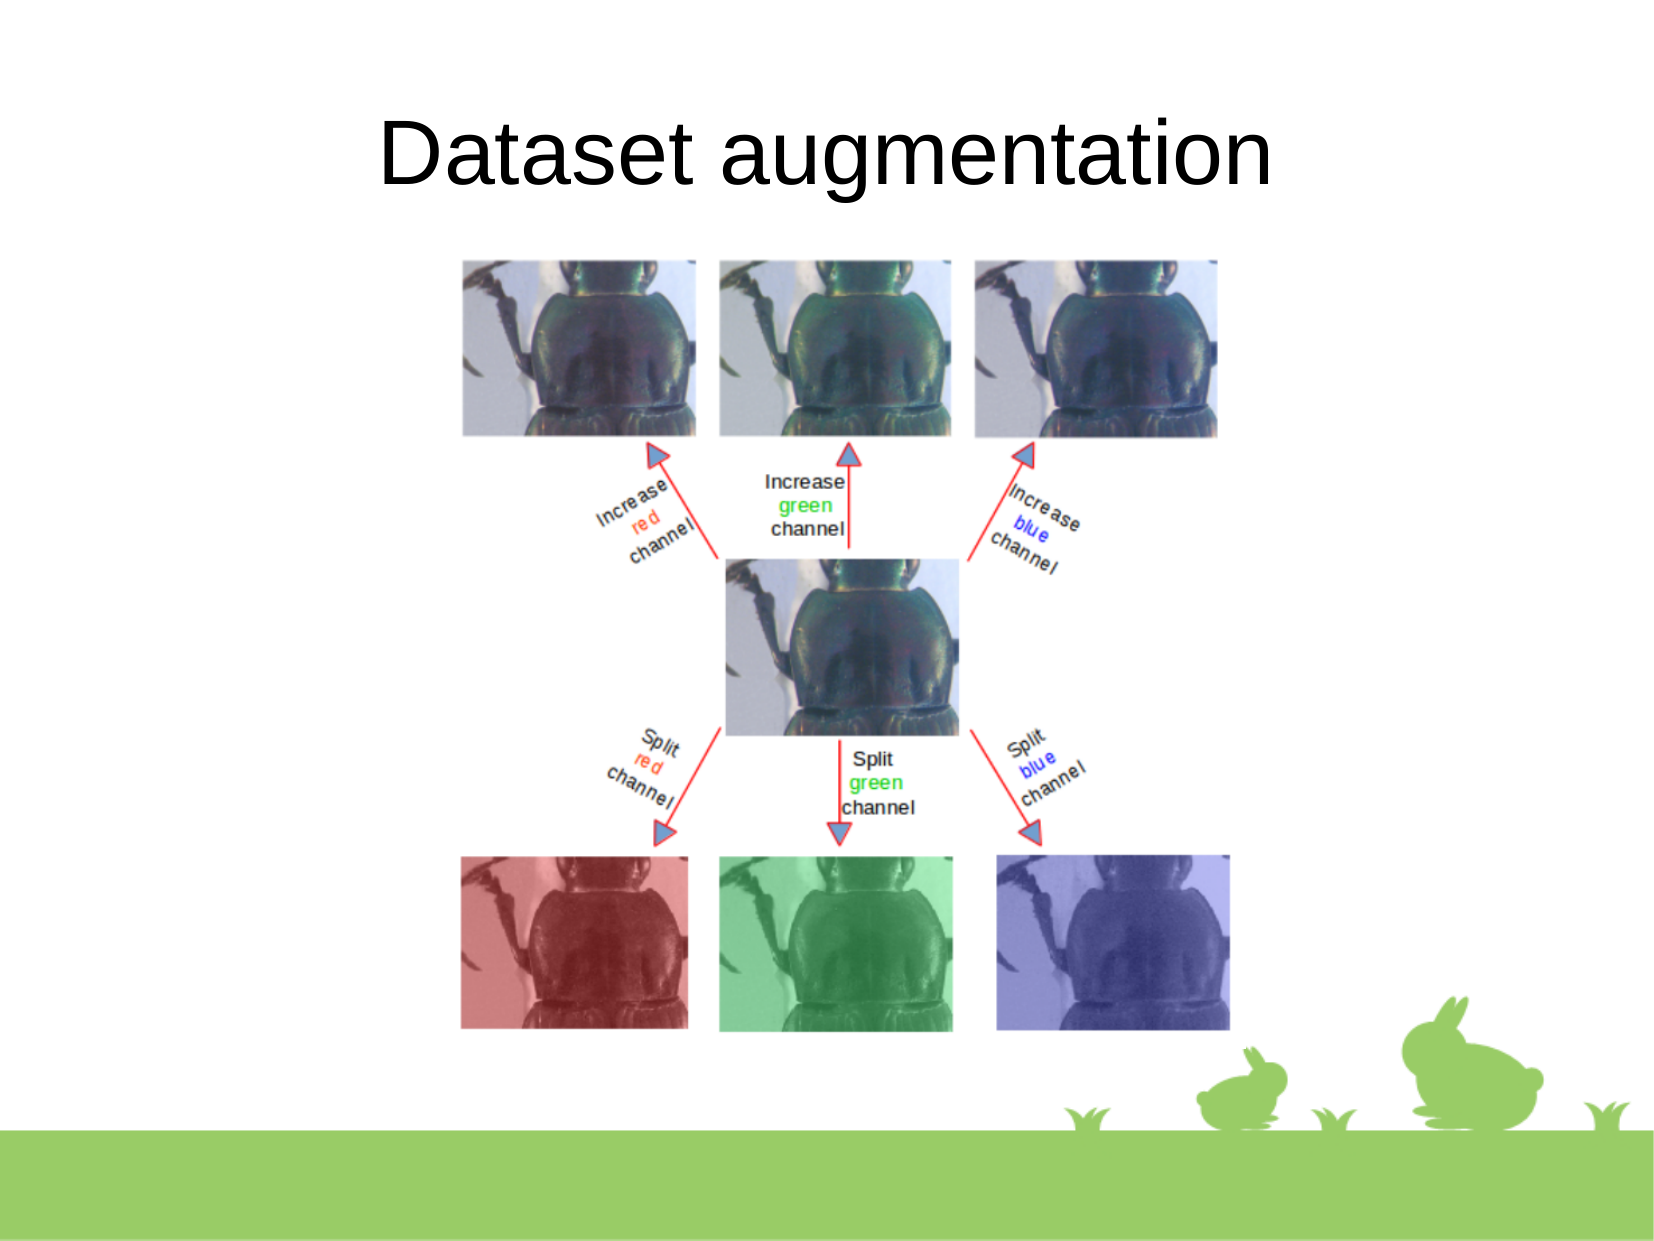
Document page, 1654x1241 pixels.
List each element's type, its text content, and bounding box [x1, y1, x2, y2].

title Dataset augmentation [82, 49, 1571, 257]
picture [0, 0, 1654, 1241]
